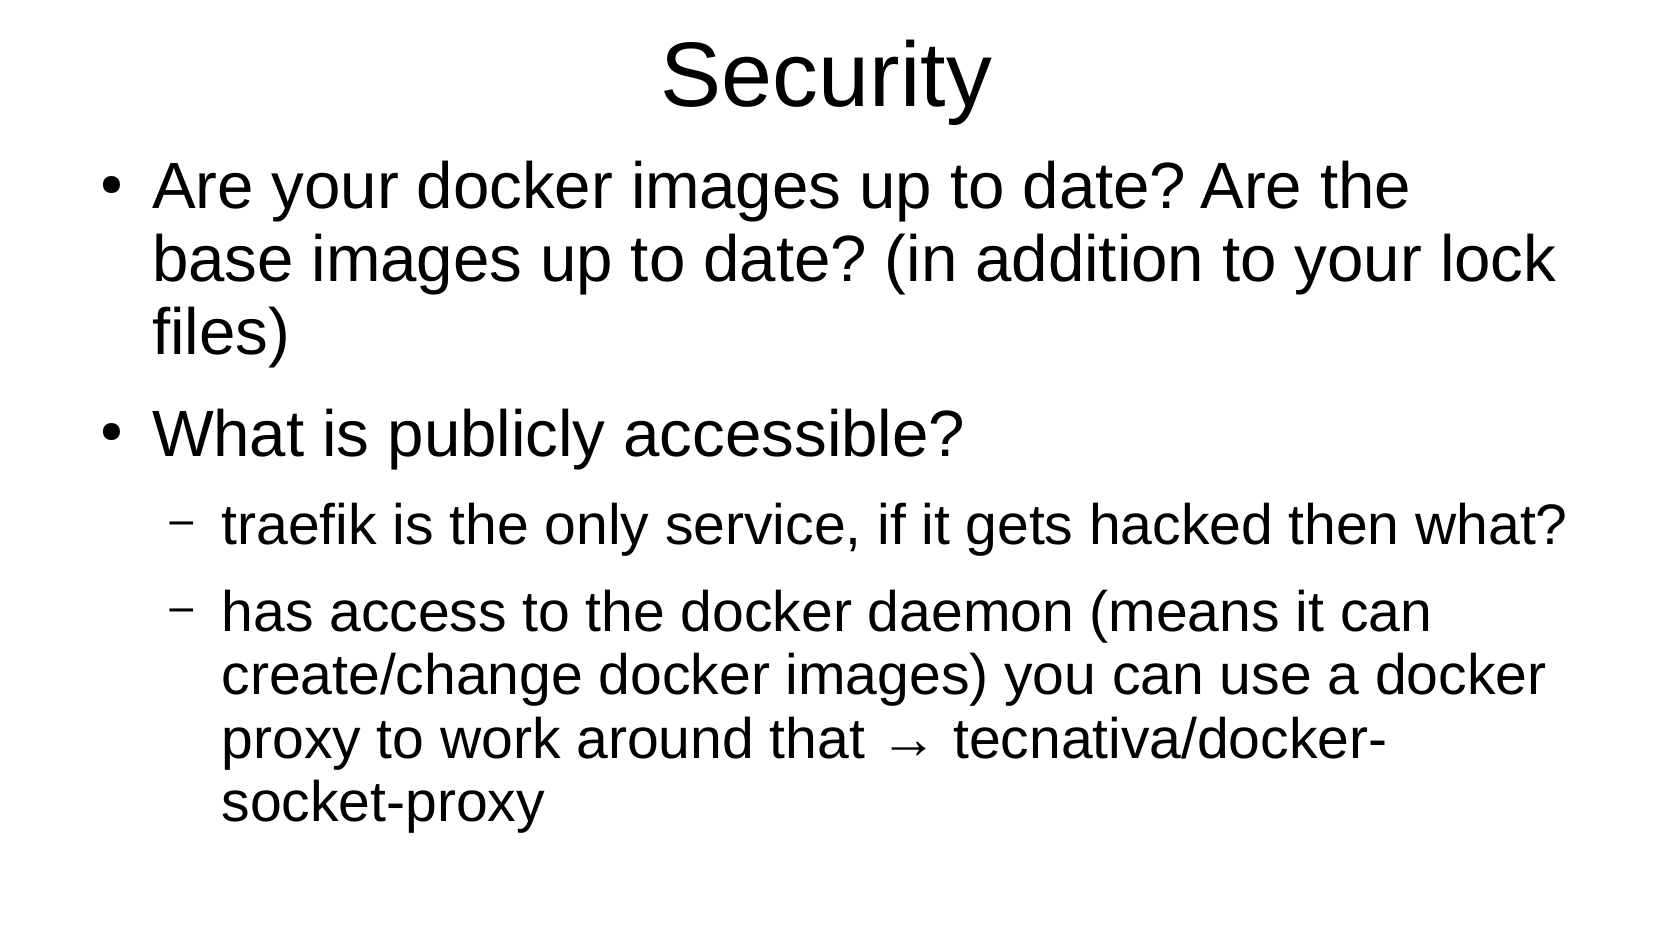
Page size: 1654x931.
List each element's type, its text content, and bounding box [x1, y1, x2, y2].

list Are your docker images up to date? Are the base images up to date? (in addition to your lock files) What is publicly accessible? traefik is the only service, if it gets hacked then what? has access to the docker daemon (means it can create/change docker images) you can use a docker proxy to work around that → tecnativa/docker-socket-proxy [82, 150, 1571, 901]
title Security [82, 23, 1571, 127]
